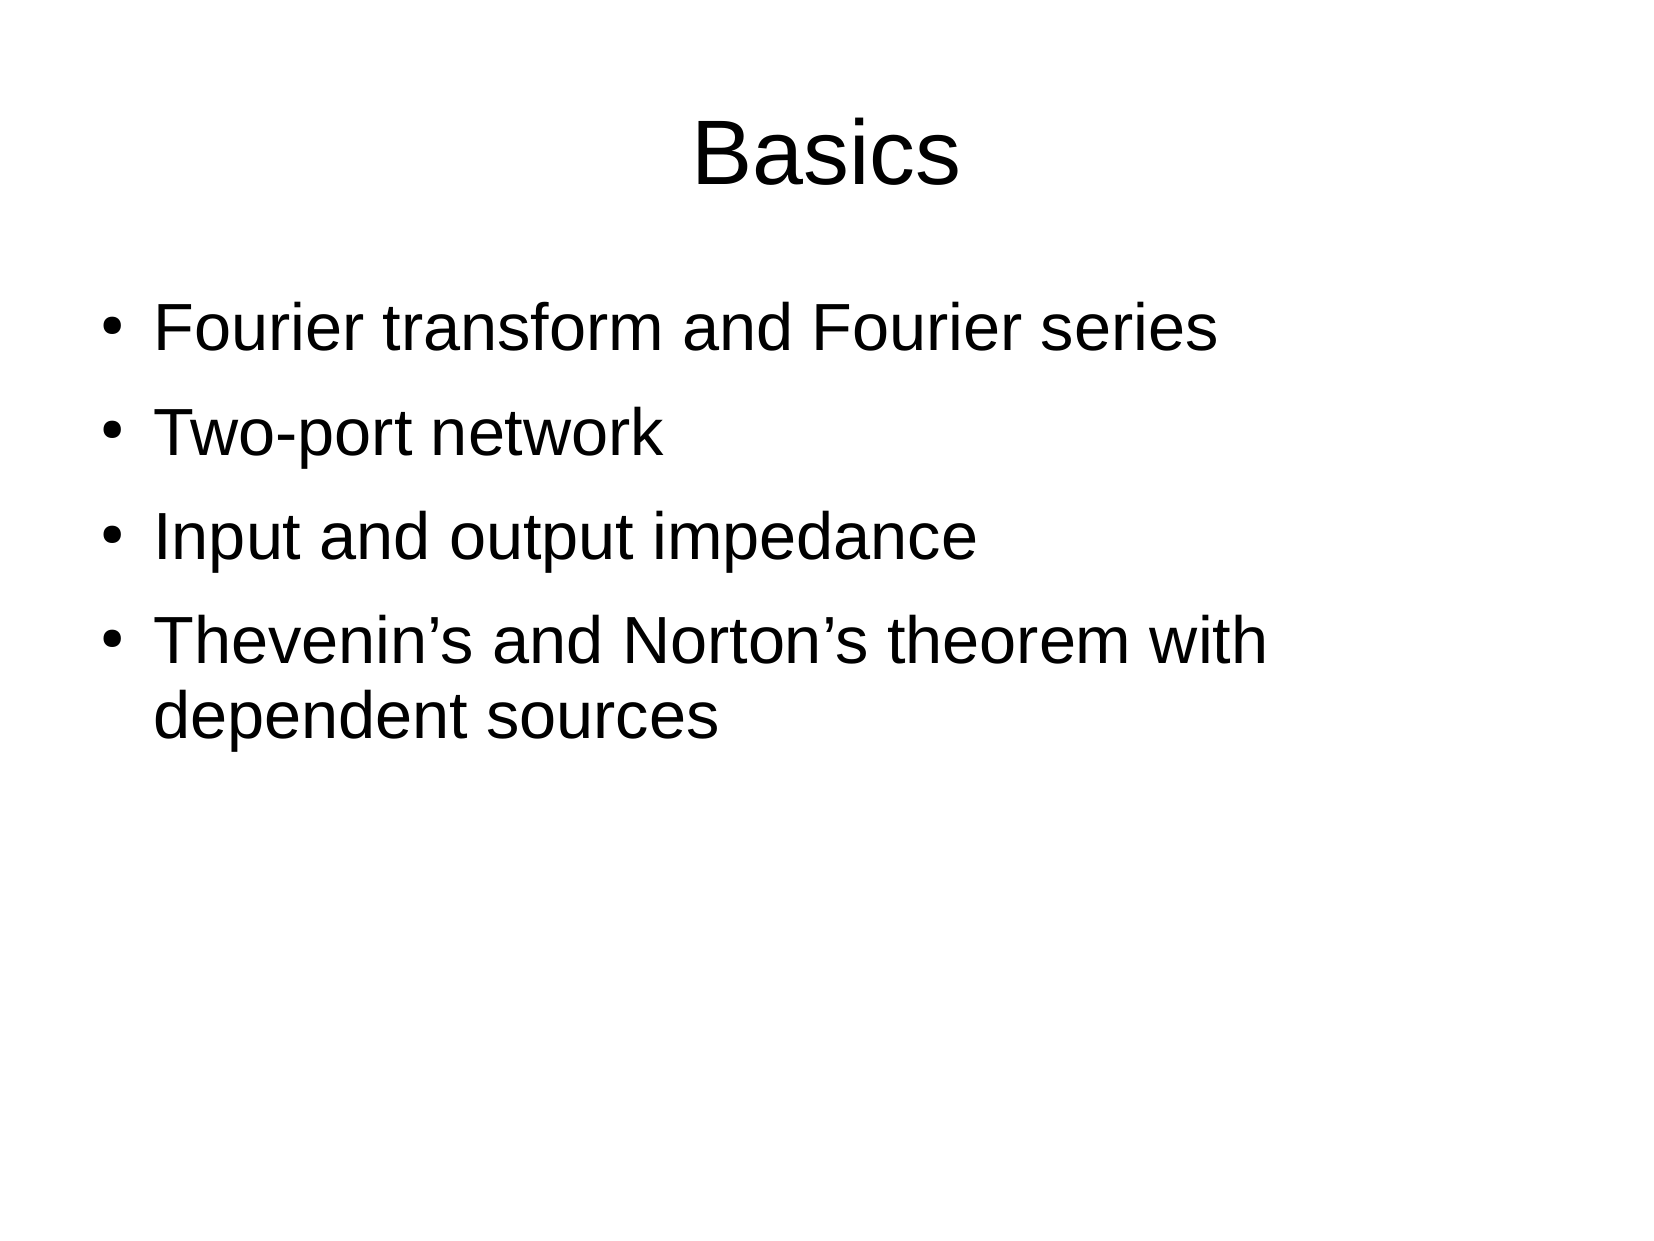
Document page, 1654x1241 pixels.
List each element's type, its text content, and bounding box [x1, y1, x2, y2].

title Basics [82, 49, 1571, 257]
list Fourier transform and Fourier series Two-port network Input and output impedance Thevenin’s and Norton’s theorem with dependent sources [82, 290, 1571, 1010]
